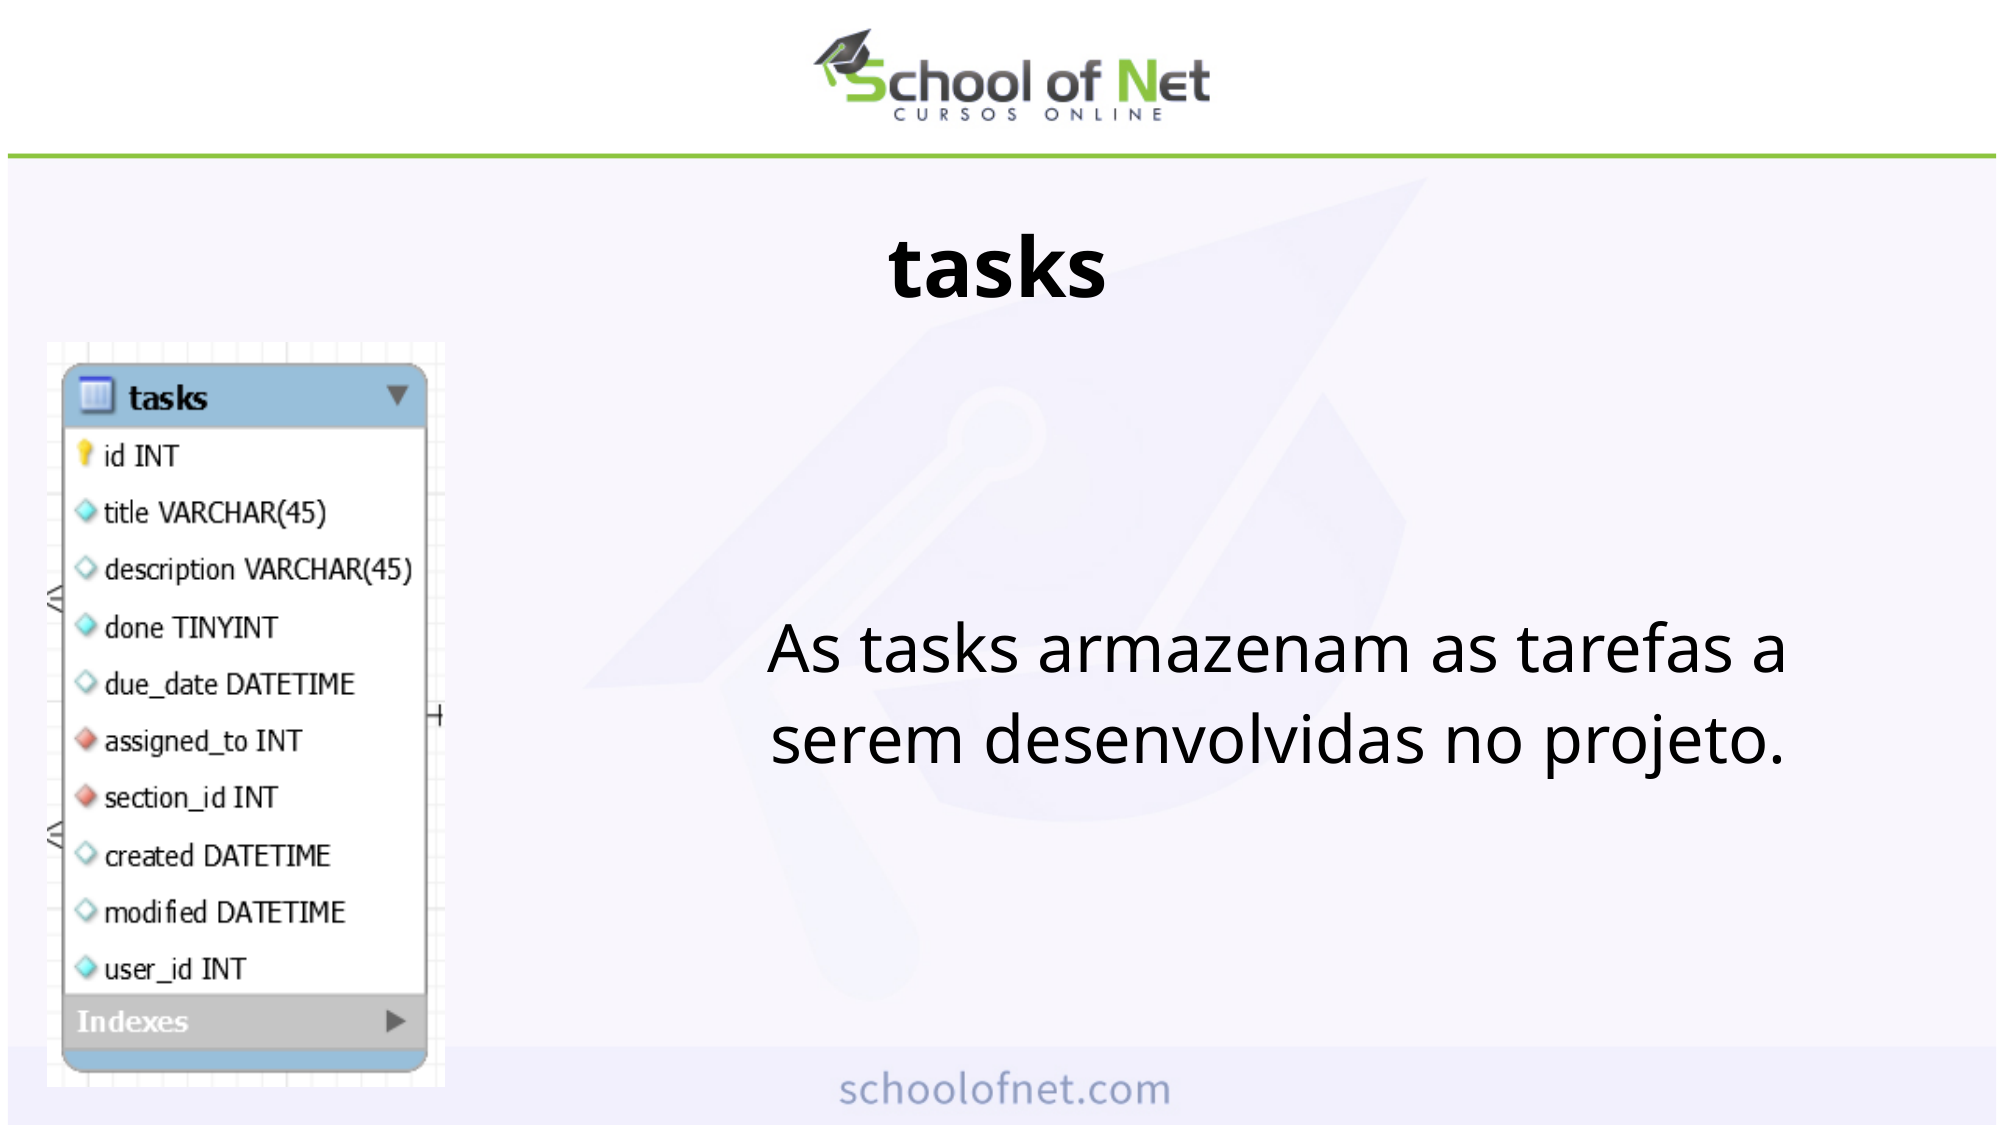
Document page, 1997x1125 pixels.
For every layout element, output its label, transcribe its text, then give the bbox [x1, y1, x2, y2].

text_box As tasks armazenam as tarefas a serem desenvolvidas no projeto. [661, 378, 1897, 1006]
title tasks [99, 171, 1897, 360]
picture [7, 5, 1997, 1125]
